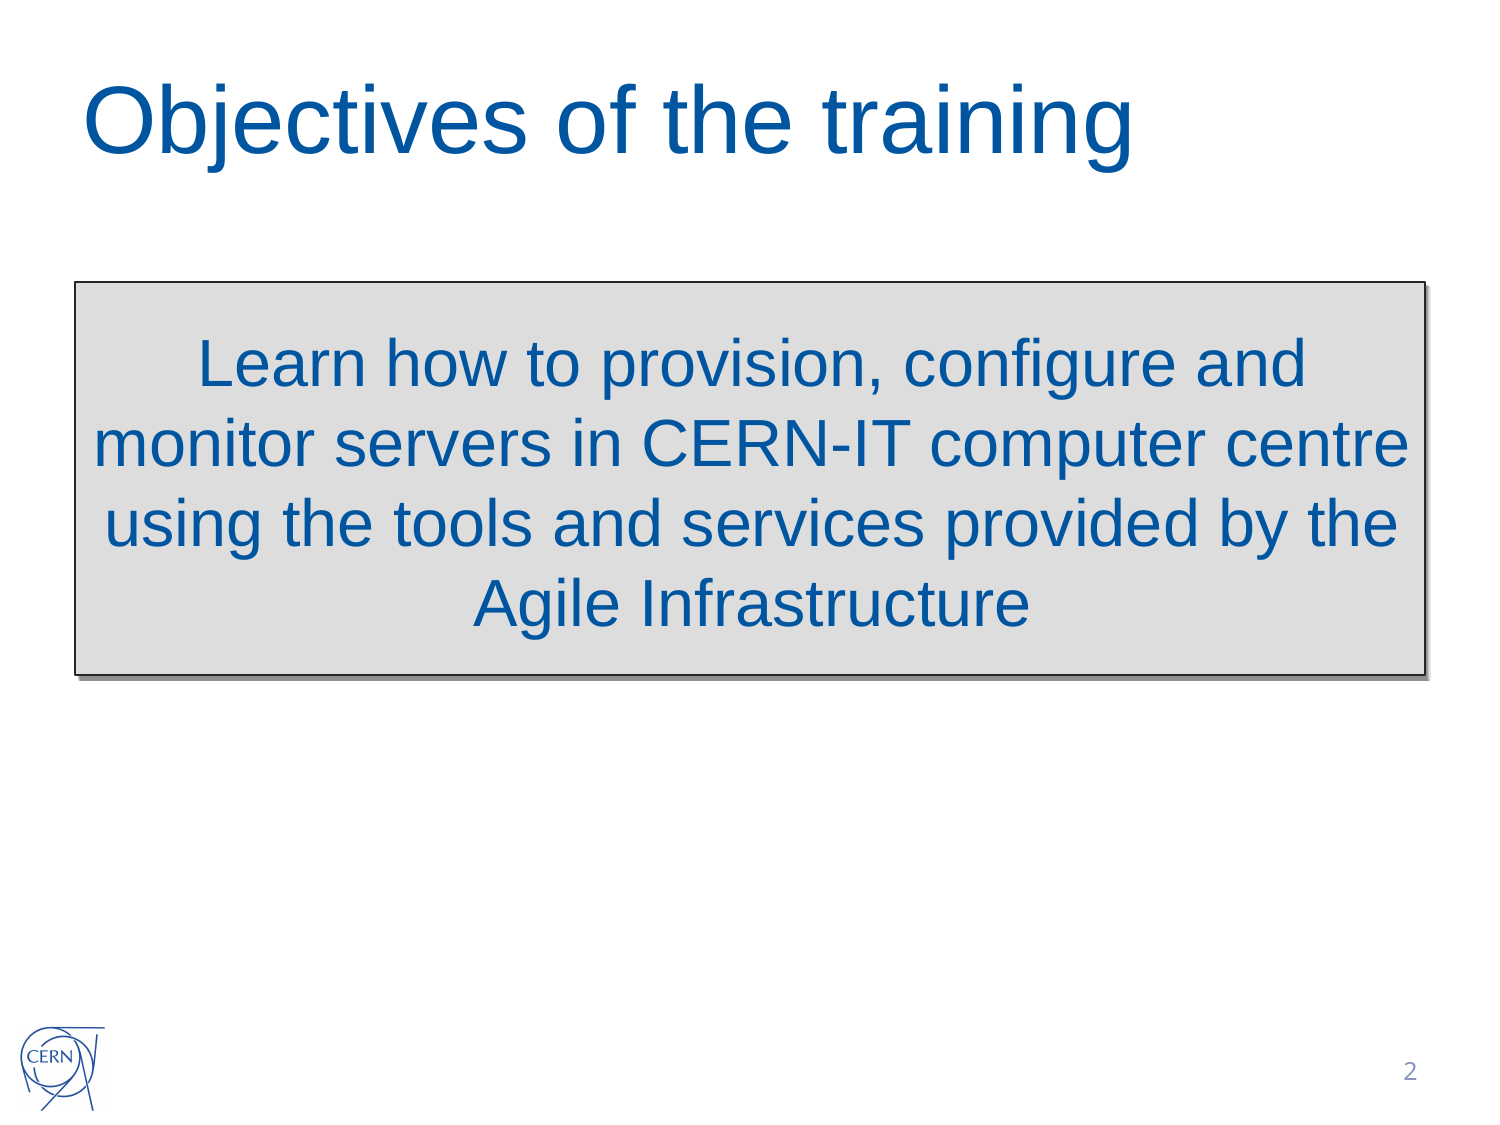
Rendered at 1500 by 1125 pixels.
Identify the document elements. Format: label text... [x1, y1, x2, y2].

slide_number <number> [1342, 1051, 1425, 1095]
picture [18, 1025, 75, 1112]
list Learn how to provision, configure and monitor servers in CERN-IT computer centre using the tools and services provided by the Agile Infrastructure [75, 217, 1425, 1125]
title Objectives of the training [75, 13, 1425, 217]
